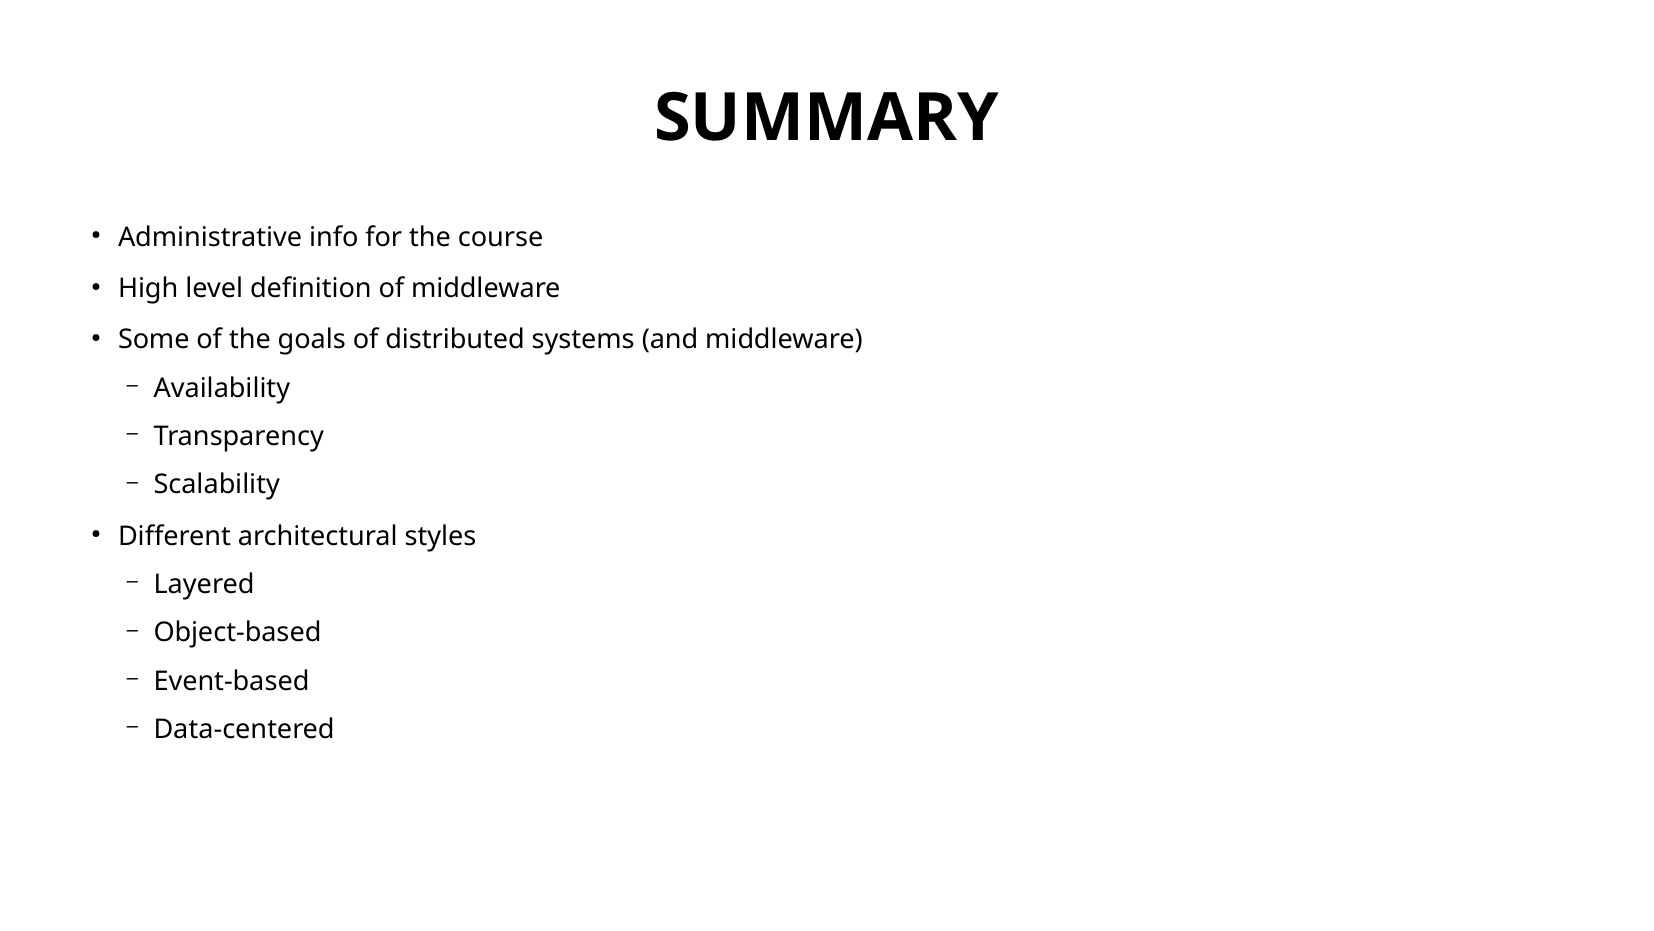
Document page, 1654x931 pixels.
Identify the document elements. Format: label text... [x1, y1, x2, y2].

title SUMMARY [82, 36, 1571, 193]
list Administrative info for the course High level definition of middleware Some of the goals of distributed systems (and middleware) Availability Transparency Scalability Different architectural styles Layered Object-based Event-based Data-centered [82, 217, 1571, 757]
